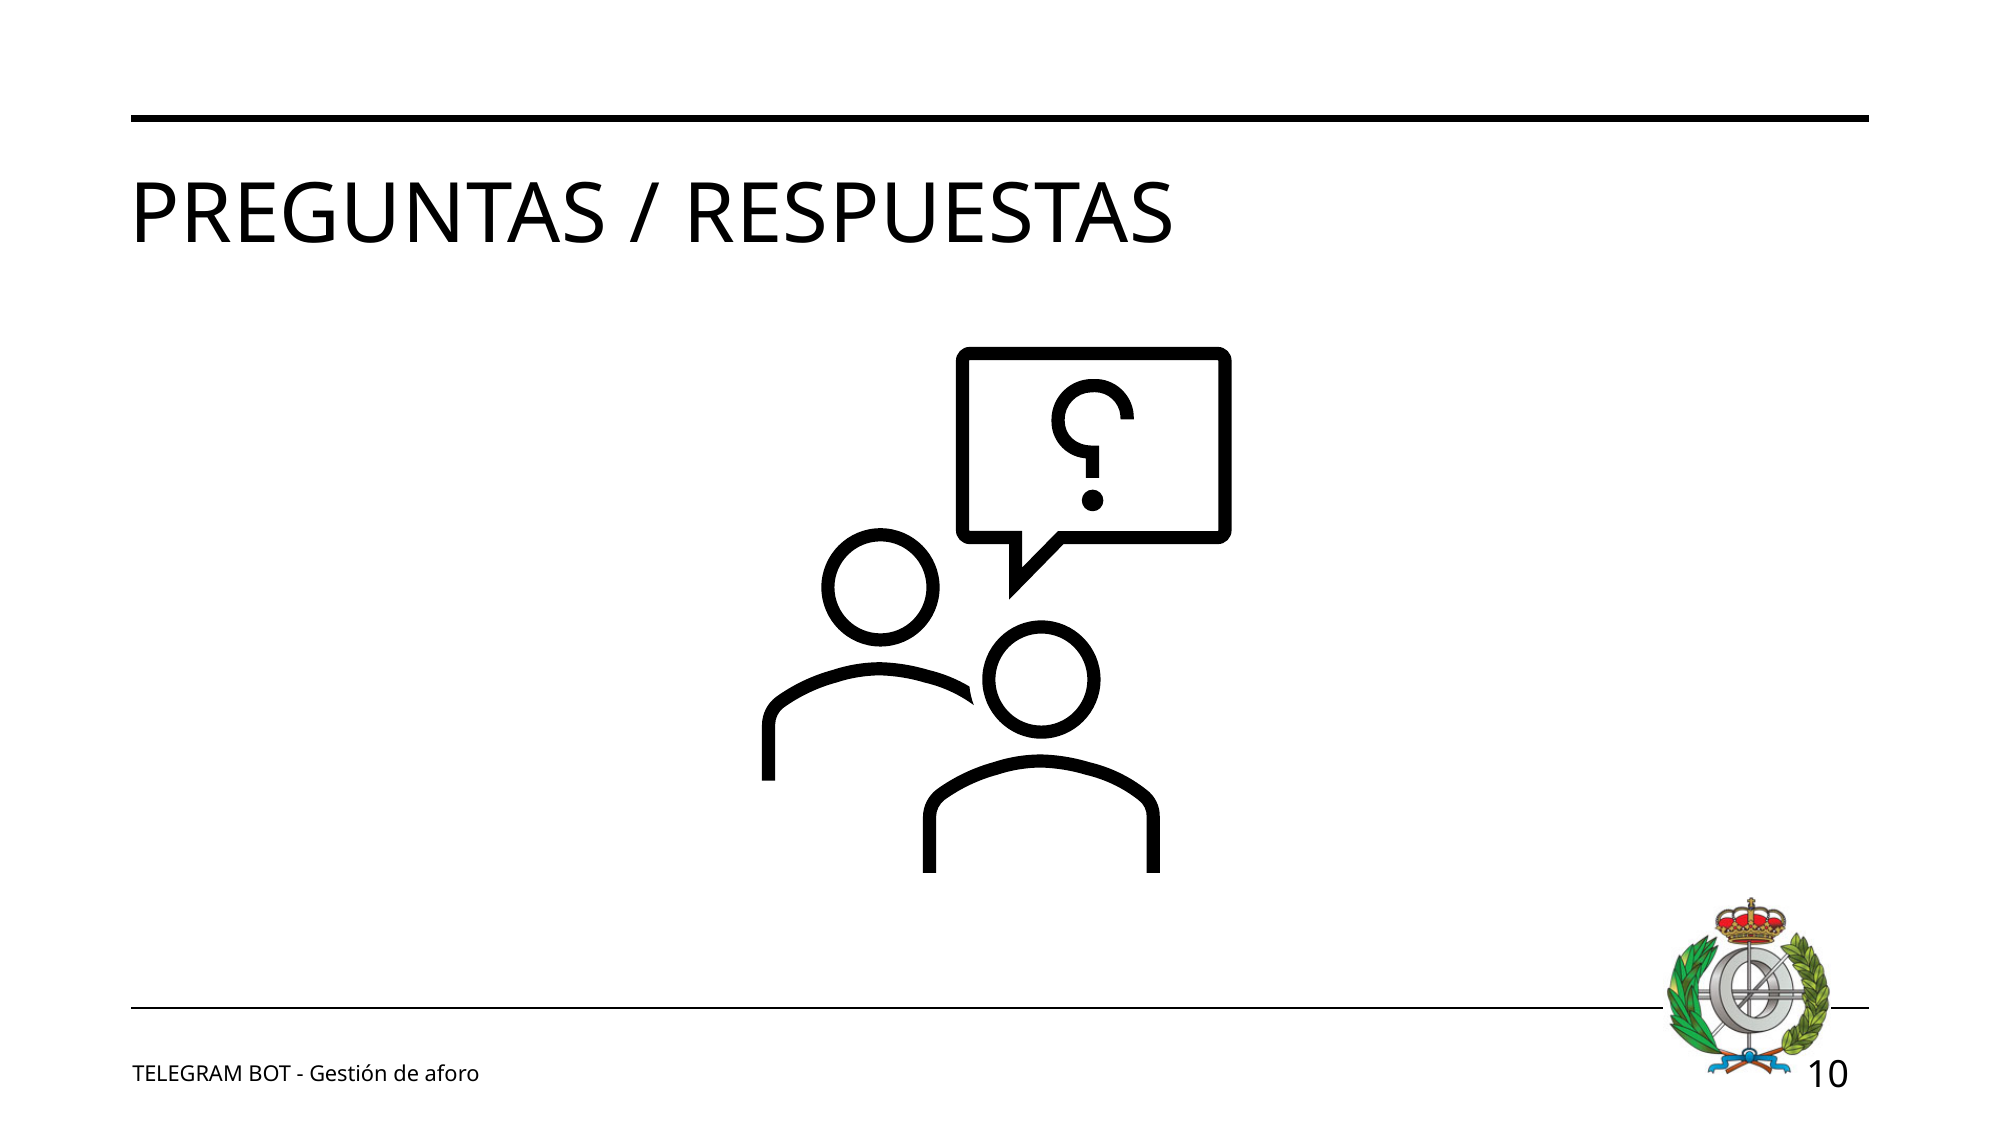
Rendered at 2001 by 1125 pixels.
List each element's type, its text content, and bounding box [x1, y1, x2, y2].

picture [679, 291, 1318, 929]
title Preguntas / Respuestas [114, 151, 1869, 308]
text_box [1791, 1042, 1902, 1103]
picture [1663, 897, 1831, 1075]
text_box TELEGRAM BOT - Gestión de aforo [117, 1042, 863, 1103]
